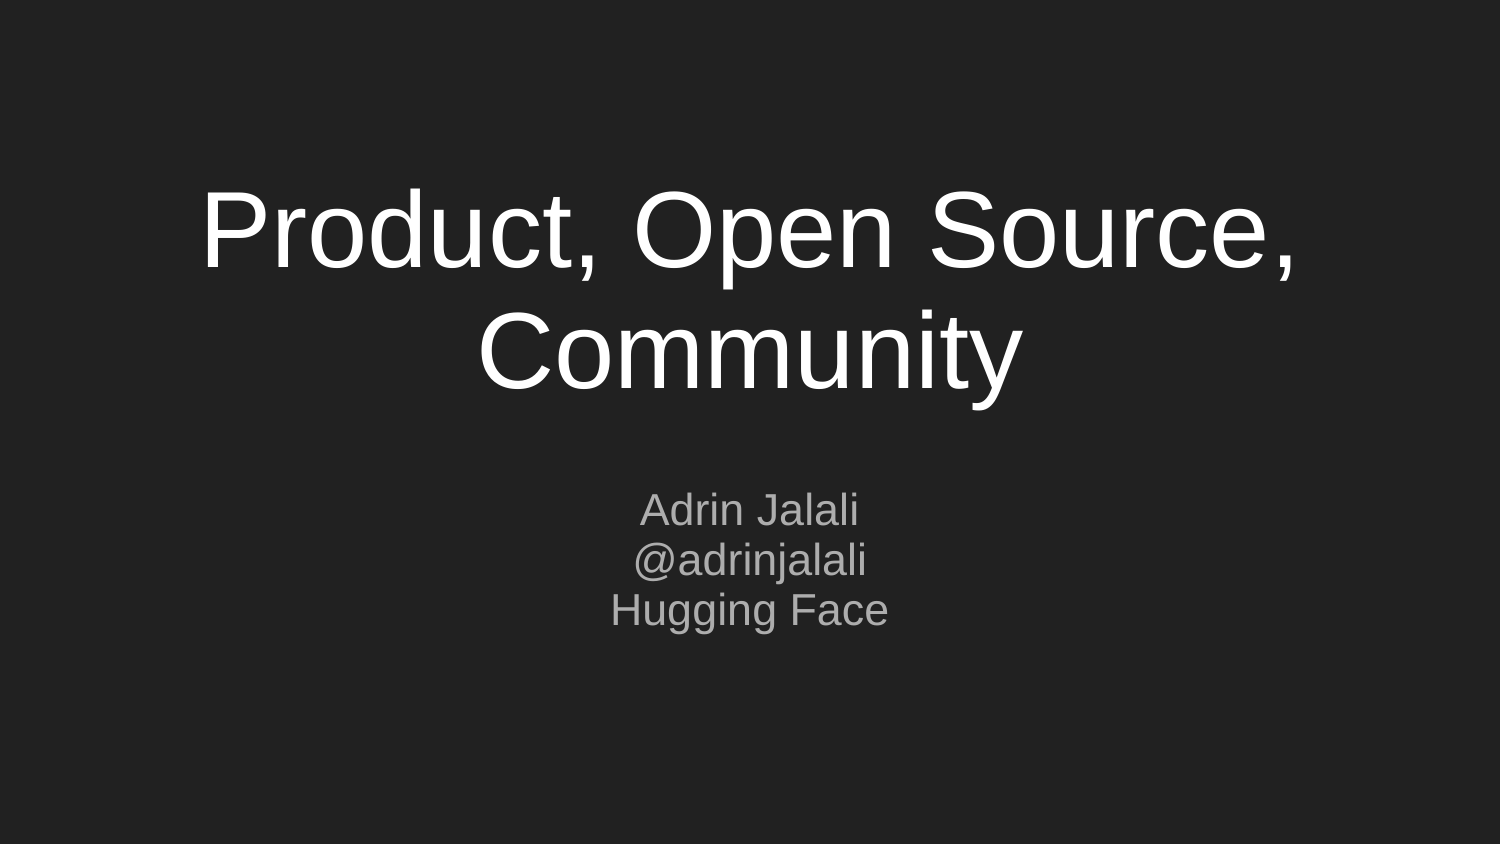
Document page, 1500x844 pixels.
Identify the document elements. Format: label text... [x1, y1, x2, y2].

title Product, Open Source, Community [51, 122, 1449, 459]
subtitle Adrin Jalali @adrinjalali Hugging Face [51, 470, 1449, 651]
